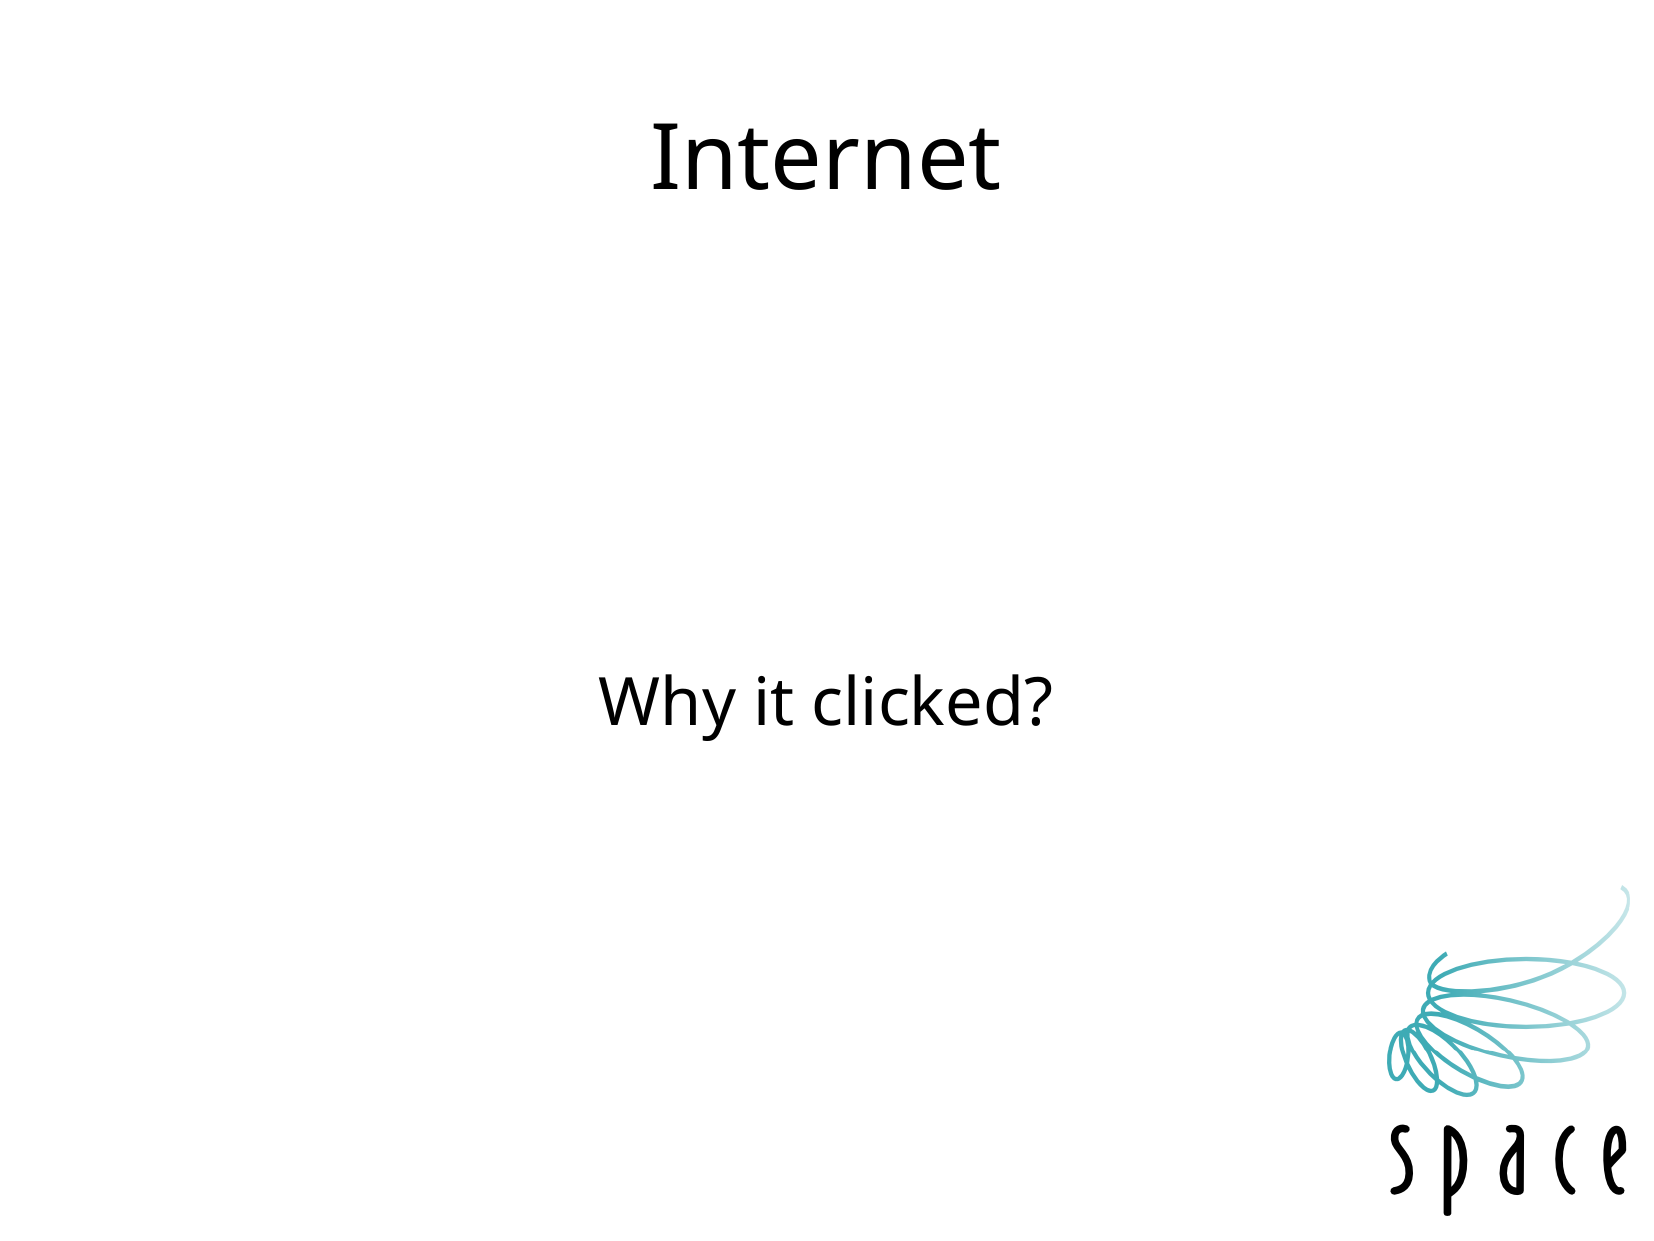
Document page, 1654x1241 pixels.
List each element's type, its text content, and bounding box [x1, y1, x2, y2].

picture [1387, 885, 1630, 1216]
subtitle Why it clicked? [82, 297, 1571, 1102]
title Internet [82, 56, 1571, 249]
